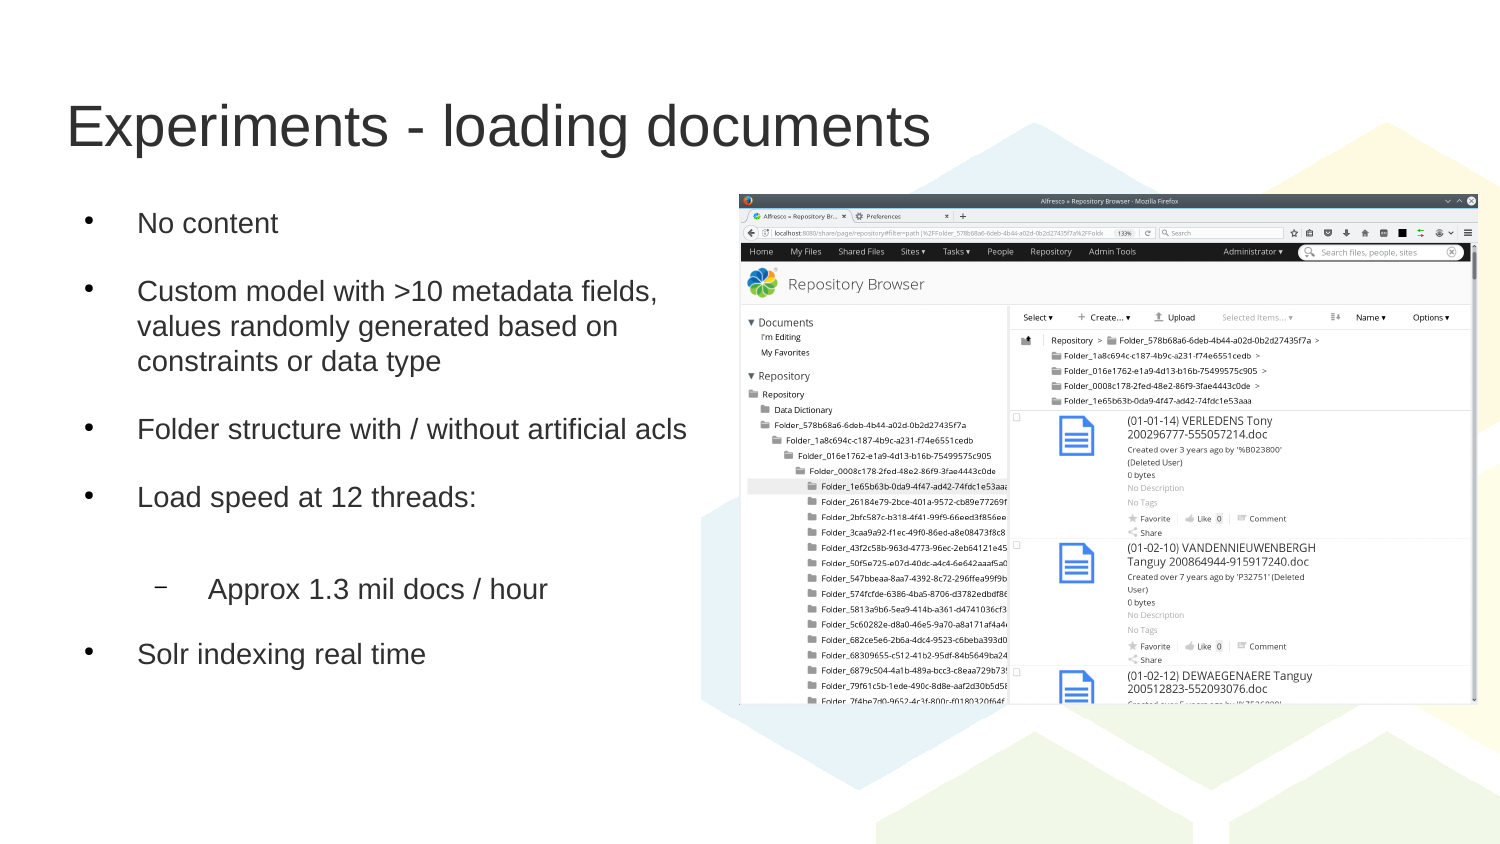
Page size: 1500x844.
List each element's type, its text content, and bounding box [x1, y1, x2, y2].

list No content Custom model with >10 metadata fields, values randomly generated based on constraints or data type Folder structure with / without artificial acls Load speed at 12 threads: Approx 1.3 mil docs / hour Solr indexing real time [51, 189, 734, 750]
picture [0, 0, 1500, 844]
title Experiments - loading documents [51, 72, 1449, 167]
